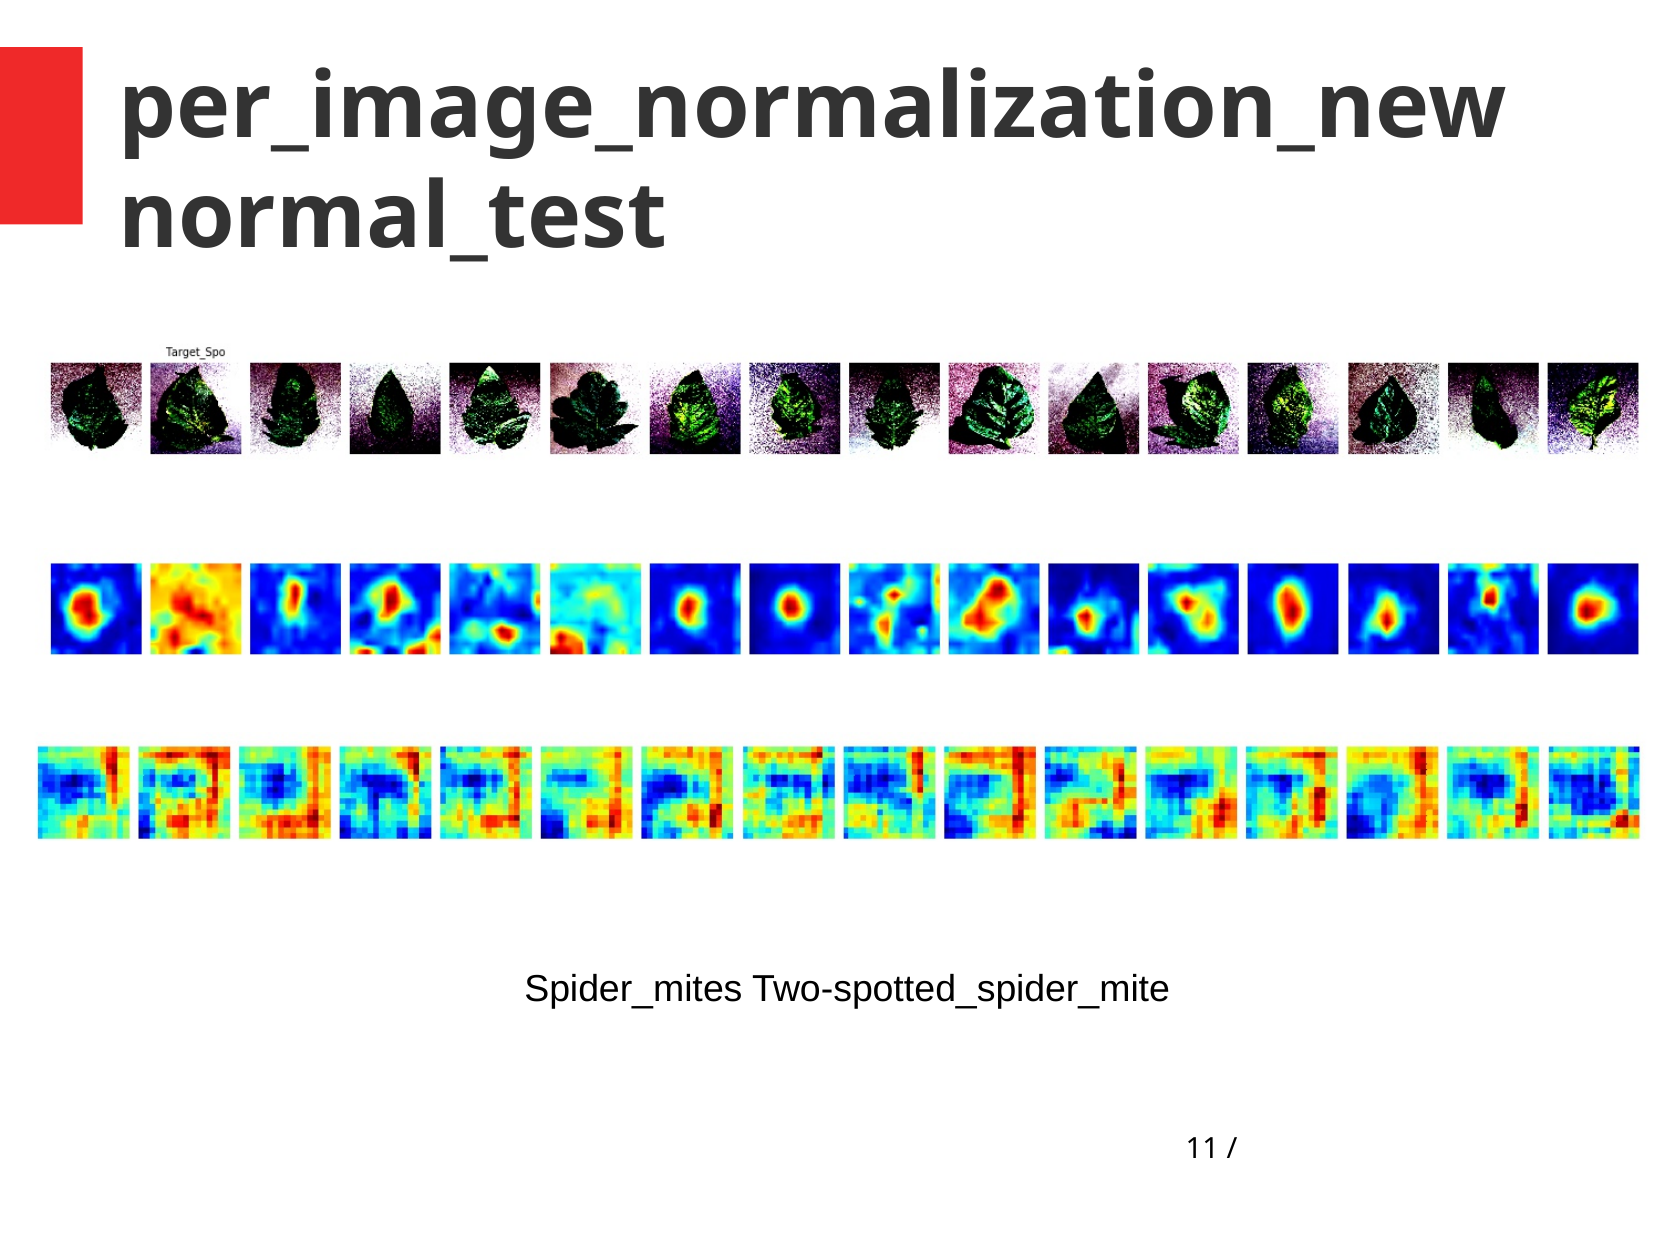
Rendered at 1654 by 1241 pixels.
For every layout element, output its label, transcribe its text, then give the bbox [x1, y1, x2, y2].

title per_image_normalization_new normal_test [118, 45, 1571, 260]
picture [0, 548, 1654, 693]
picture [0, 335, 1654, 492]
picture [0, 732, 1654, 878]
text_box / [1185, 1129, 1571, 1216]
text_box Spider_mites Two-spotted_spider_mite [509, 960, 1186, 1017]
